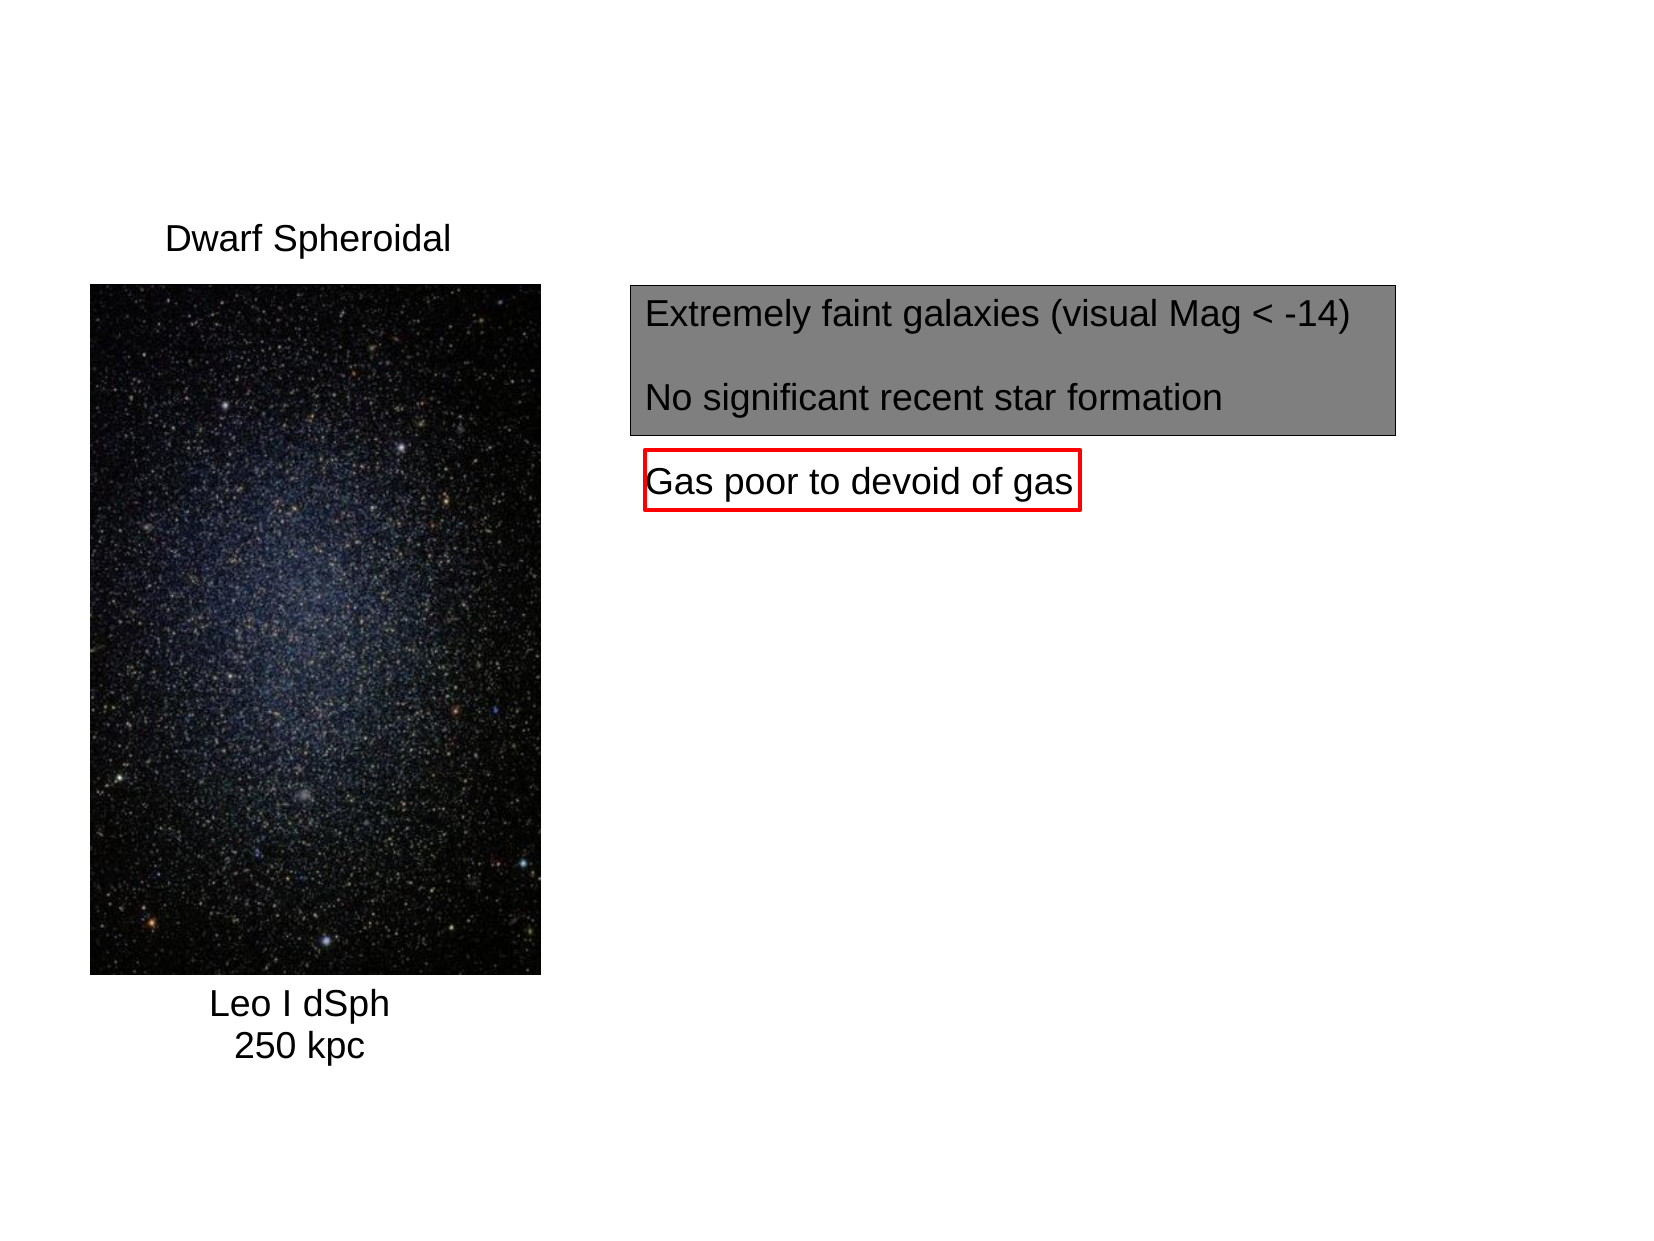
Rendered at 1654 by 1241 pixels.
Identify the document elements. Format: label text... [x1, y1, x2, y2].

text_box Dwarf Spheroidal [150, 210, 467, 267]
text_box [645, 450, 1081, 511]
text_box Extremely faint galaxies (visual Mag < -14) No significant recent star formation Gas poor to devoid of gas [630, 436, 1367, 594]
text_box [630, 285, 1396, 436]
picture [90, 284, 541, 976]
text_box Leo I dSph 250 kpc [194, 975, 406, 1104]
